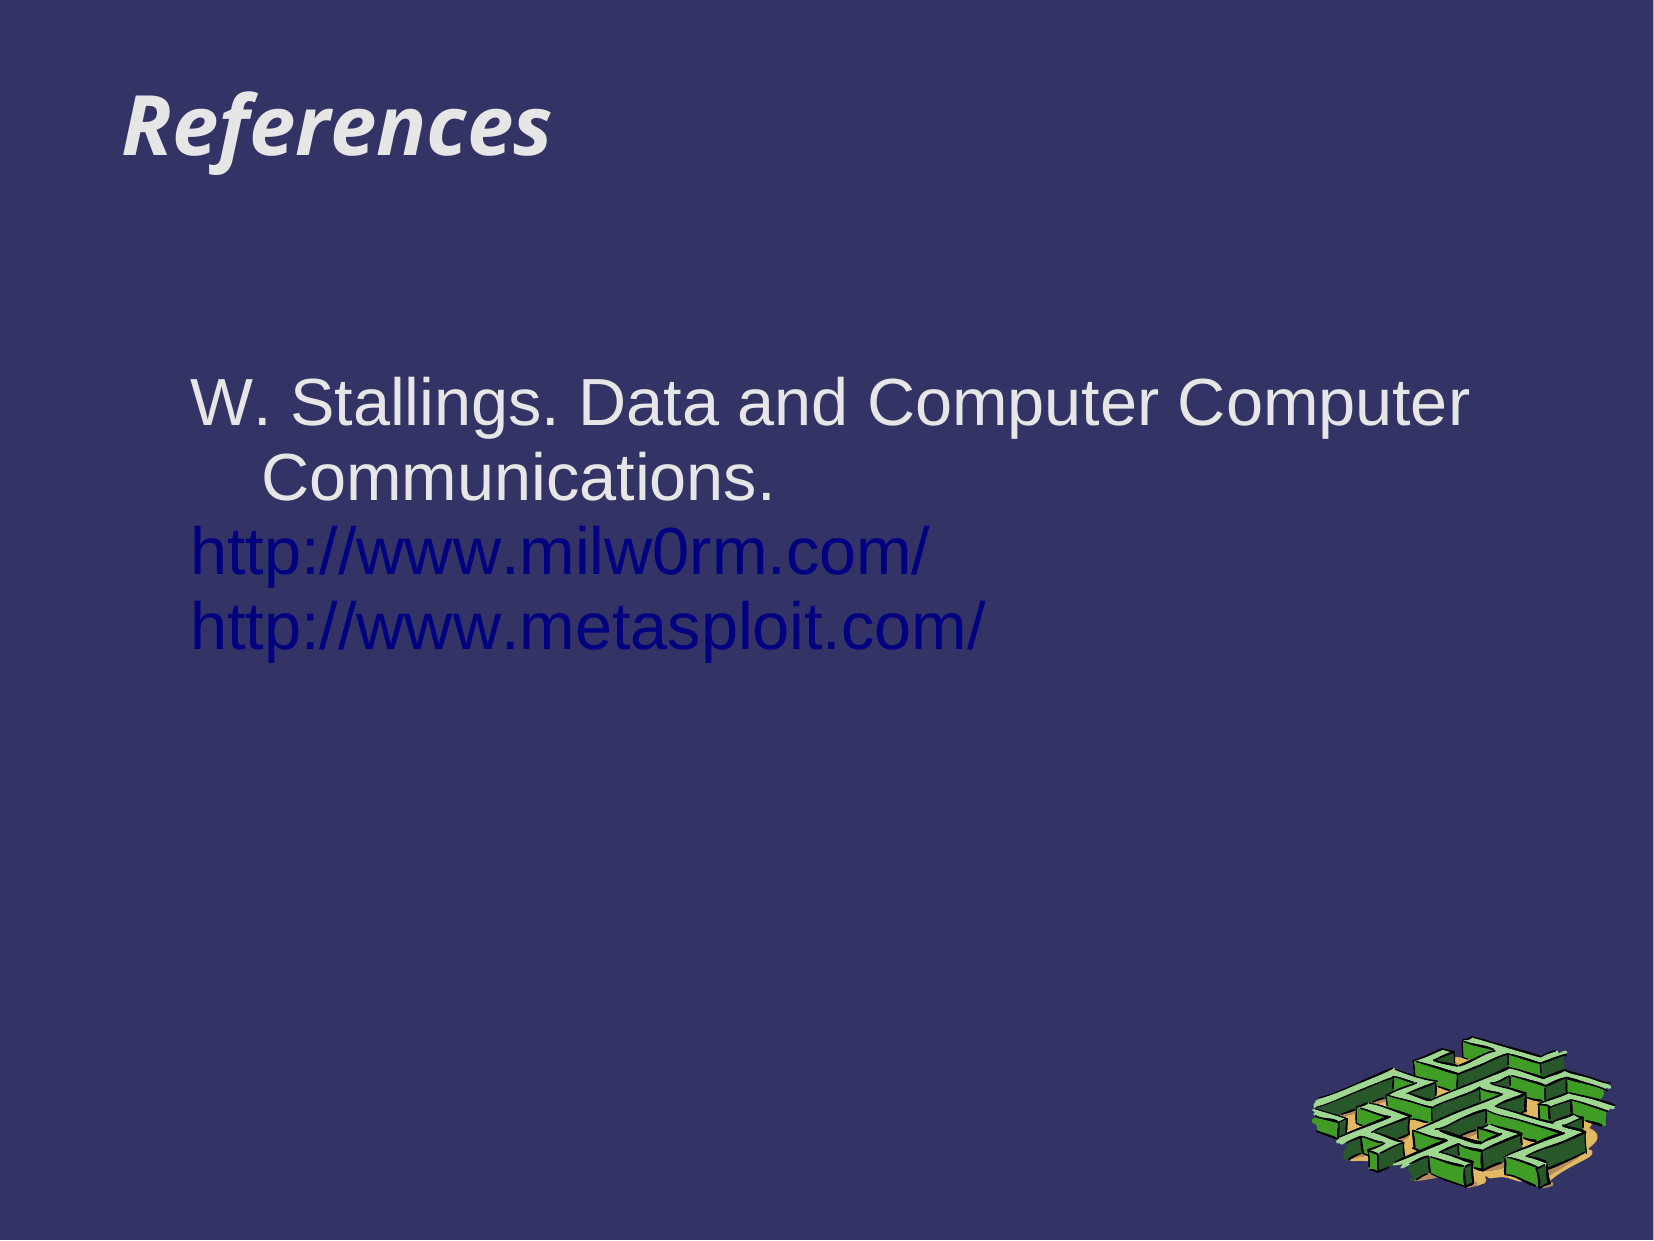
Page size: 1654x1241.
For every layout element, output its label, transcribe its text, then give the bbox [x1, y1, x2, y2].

title References [121, 19, 1534, 227]
list W. Stallings. Data and Computer Computer Communications. http://www.milw0rm.com/ http://www.metasploit.com/ [178, 364, 1570, 1147]
